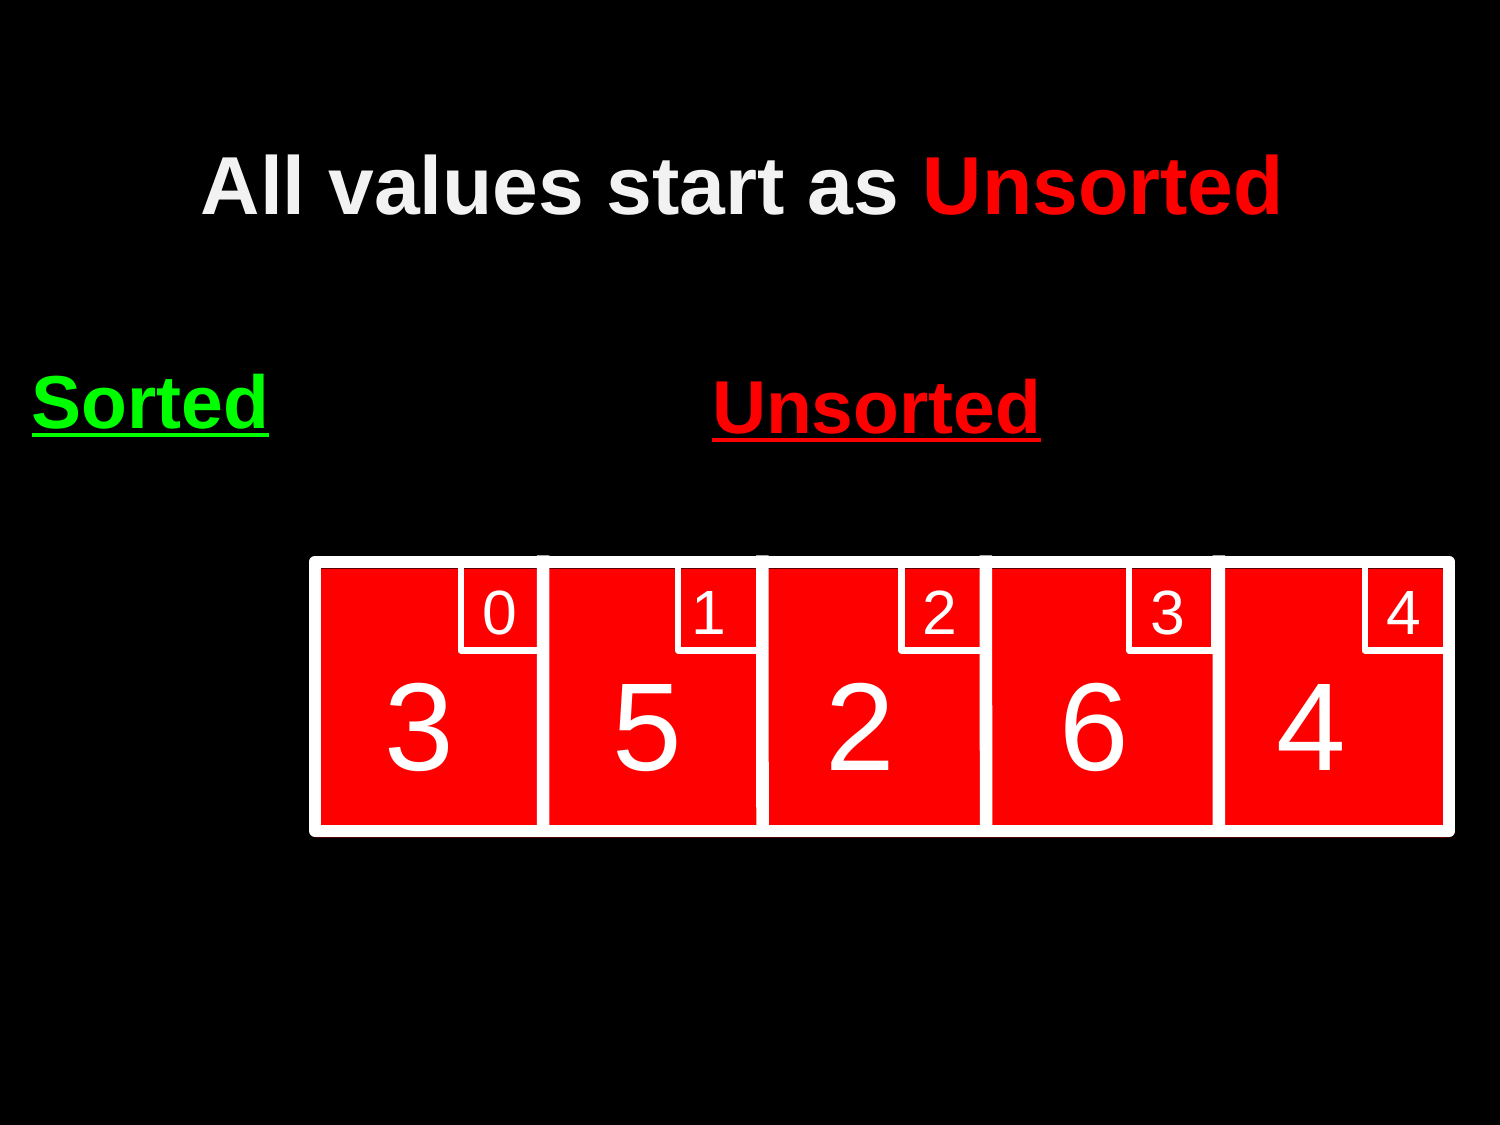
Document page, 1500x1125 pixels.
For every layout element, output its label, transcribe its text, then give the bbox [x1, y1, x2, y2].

text_box 3 [369, 630, 504, 800]
text_box 0 [490, 595, 509, 630]
text_box 1 [676, 560, 749, 655]
text_box All values start as Unsorted [185, 145, 1353, 328]
text_box 4 [1261, 630, 1397, 800]
text_box Sorted [14, 255, 355, 543]
text_box [769, 568, 979, 825]
text_box [749, 568, 756, 647]
text_box 6 [1044, 630, 1179, 800]
text_box 2 [907, 560, 980, 655]
text_box Unsorted [514, 328, 1240, 560]
text_box [321, 568, 536, 825]
text_box 5 [597, 630, 733, 800]
text_box [1207, 568, 1211, 647]
text_box [1226, 568, 1443, 825]
text_box [993, 568, 1212, 825]
text_box [550, 568, 756, 825]
text_box 4 [1371, 564, 1443, 647]
text_box 2 [810, 630, 946, 800]
text_box 0 [467, 556, 539, 655]
text_box 3 [1135, 560, 1207, 655]
